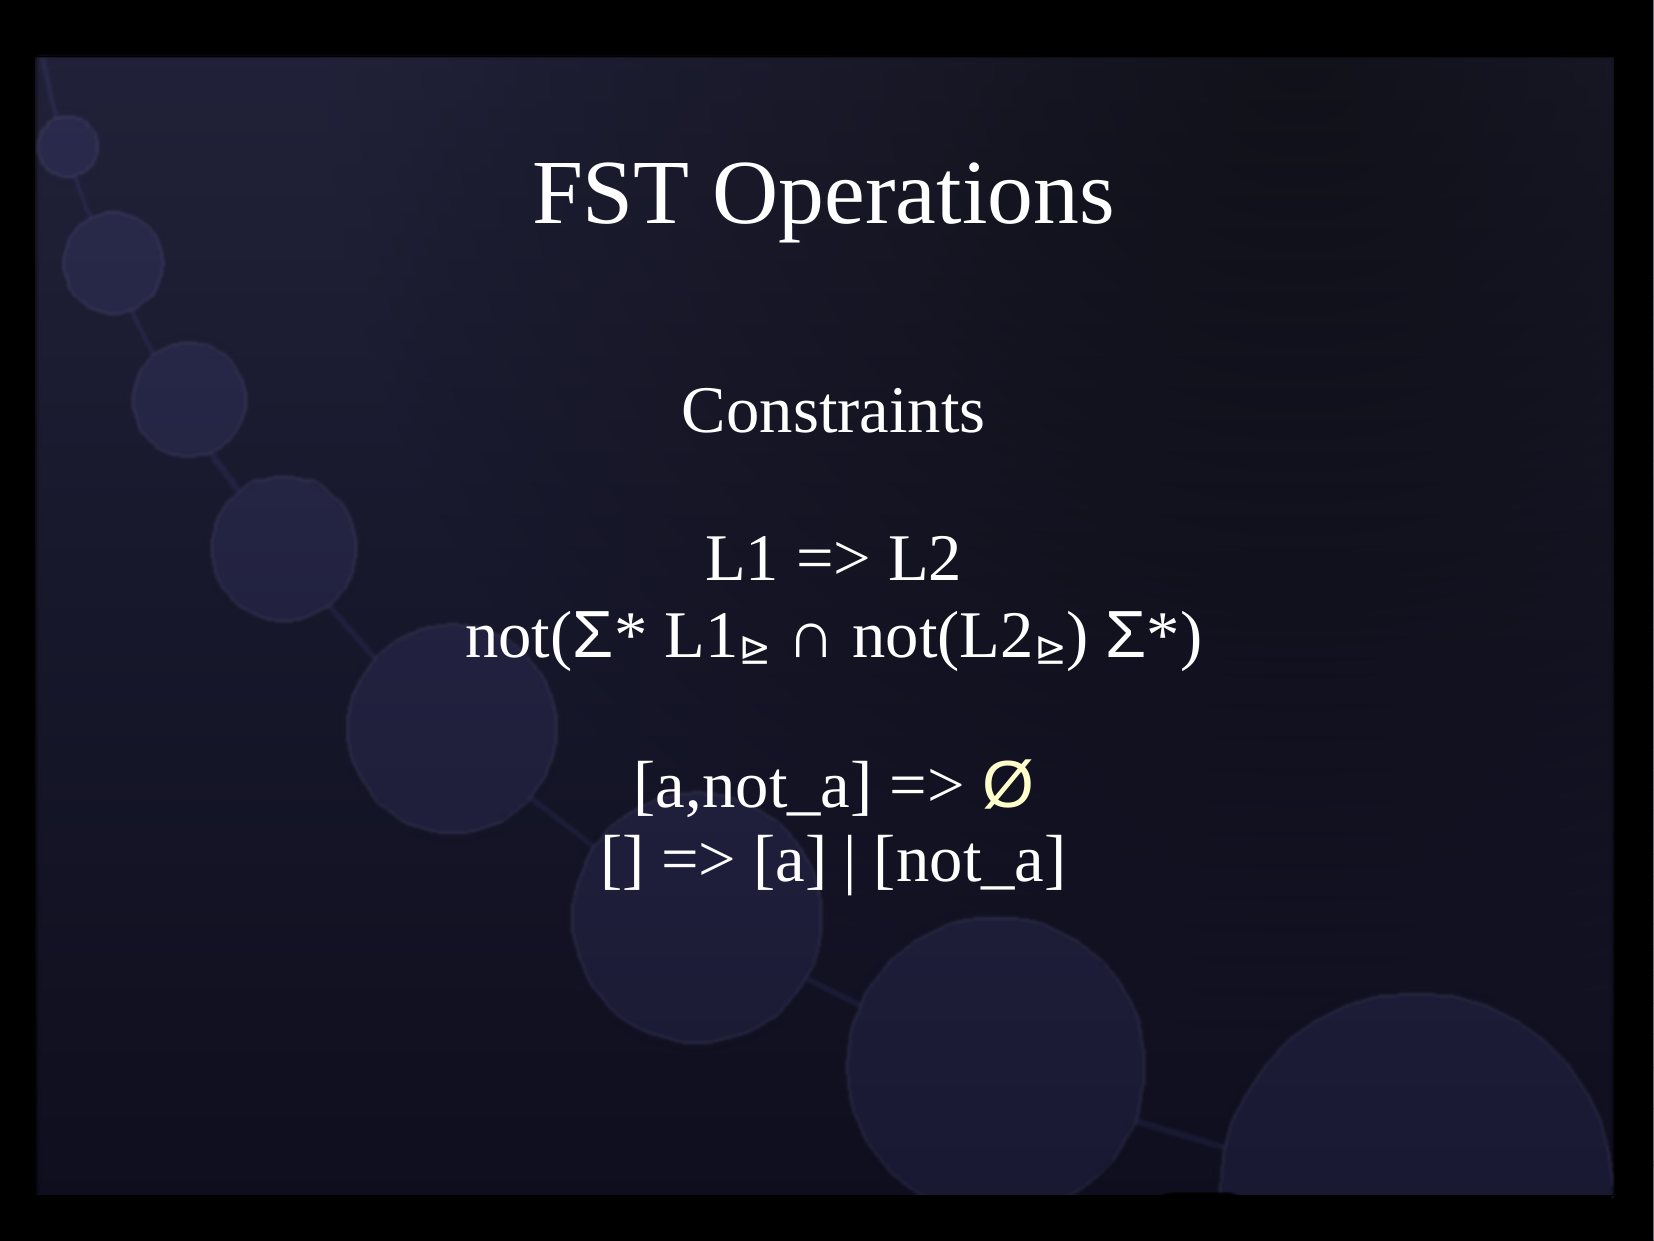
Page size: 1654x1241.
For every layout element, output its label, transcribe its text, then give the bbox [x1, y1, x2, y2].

subtitle Constraints L1 => L2 not(Σ* L1⊵ ∩ not(L2⊵) Σ*) [a,not_a] => Ø [] => [a] | [not_a] [110, 270, 1523, 1147]
title FST Operations [118, 88, 1531, 296]
picture [0, 0, 1654, 1241]
